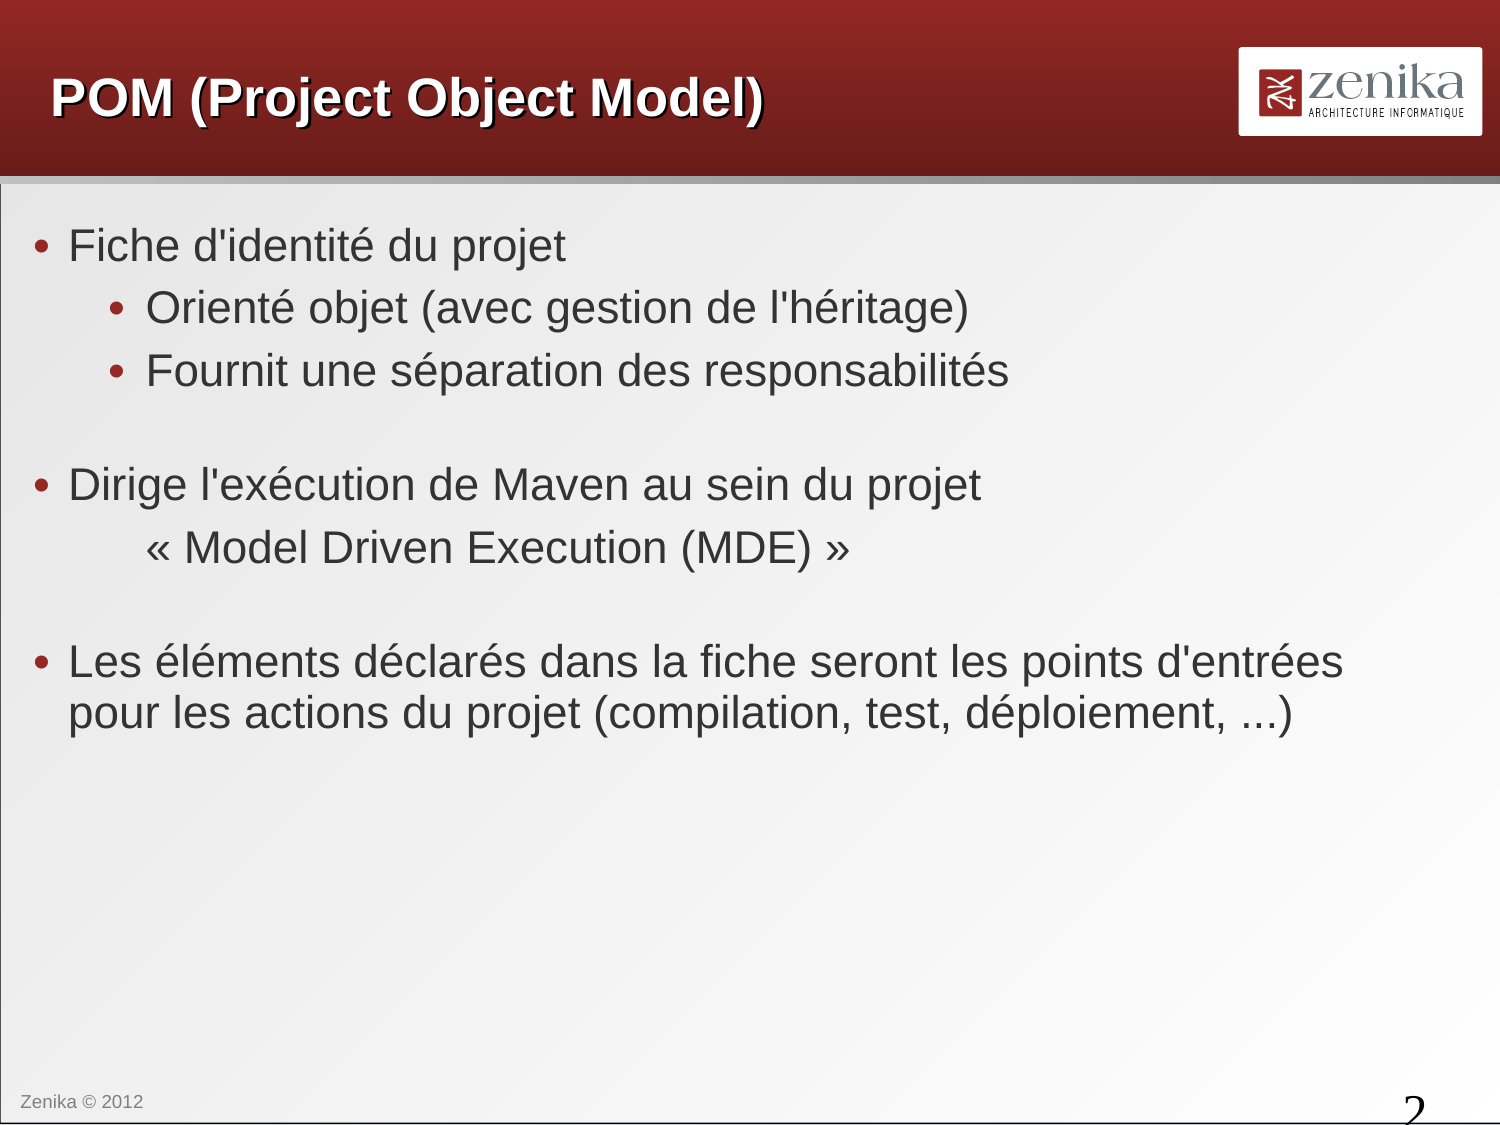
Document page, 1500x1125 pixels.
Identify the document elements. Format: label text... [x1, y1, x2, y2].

list Fiche d'identité du projet Orienté objet (avec gestion de l'héritage) Fournit une séparation des responsabilités Dirige l'exécution de Maven au sein du projet « Model Driven Execution (MDE) » Les éléments déclarés dans la fiche seront les points d'entrées pour les actions du projet (compilation, test, déploiement, ...) [33, 219, 1418, 1034]
picture [1257, 58, 1464, 125]
title POM (Project Object Model) [50, 15, 1206, 180]
